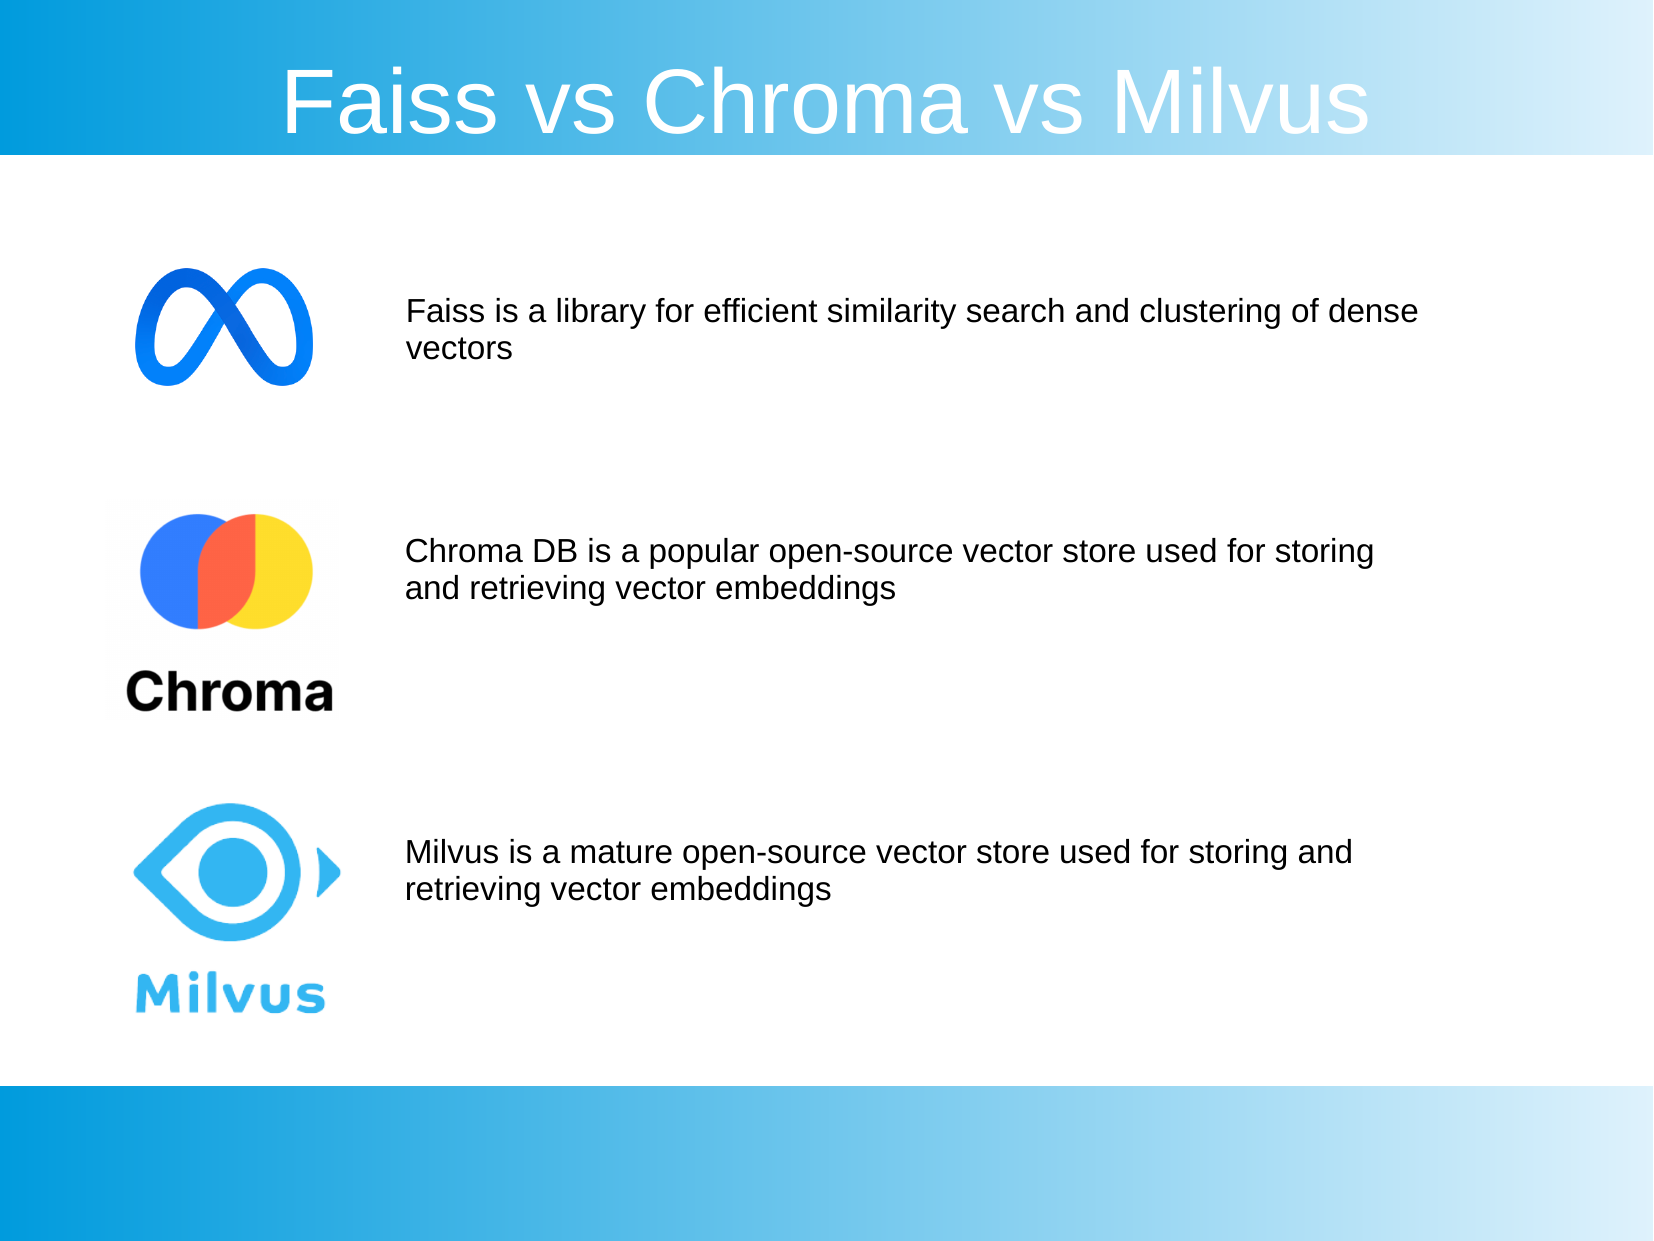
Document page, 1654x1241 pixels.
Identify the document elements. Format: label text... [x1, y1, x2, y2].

picture [105, 499, 339, 721]
title Faiss vs Chroma vs Milvus [82, 49, 1571, 155]
picture [90, 194, 357, 462]
text_box Chroma DB is a popular open-source vector store used for storing and retrieving vector embeddings [390, 525, 1432, 614]
text_box Milvus is a mature open-source vector store used for storing and retrieving vector embeddings [390, 826, 1432, 916]
picture [60, 734, 406, 1081]
text_box Faiss is a library for efficient similarity search and clustering of dense vectors [391, 285, 1546, 374]
